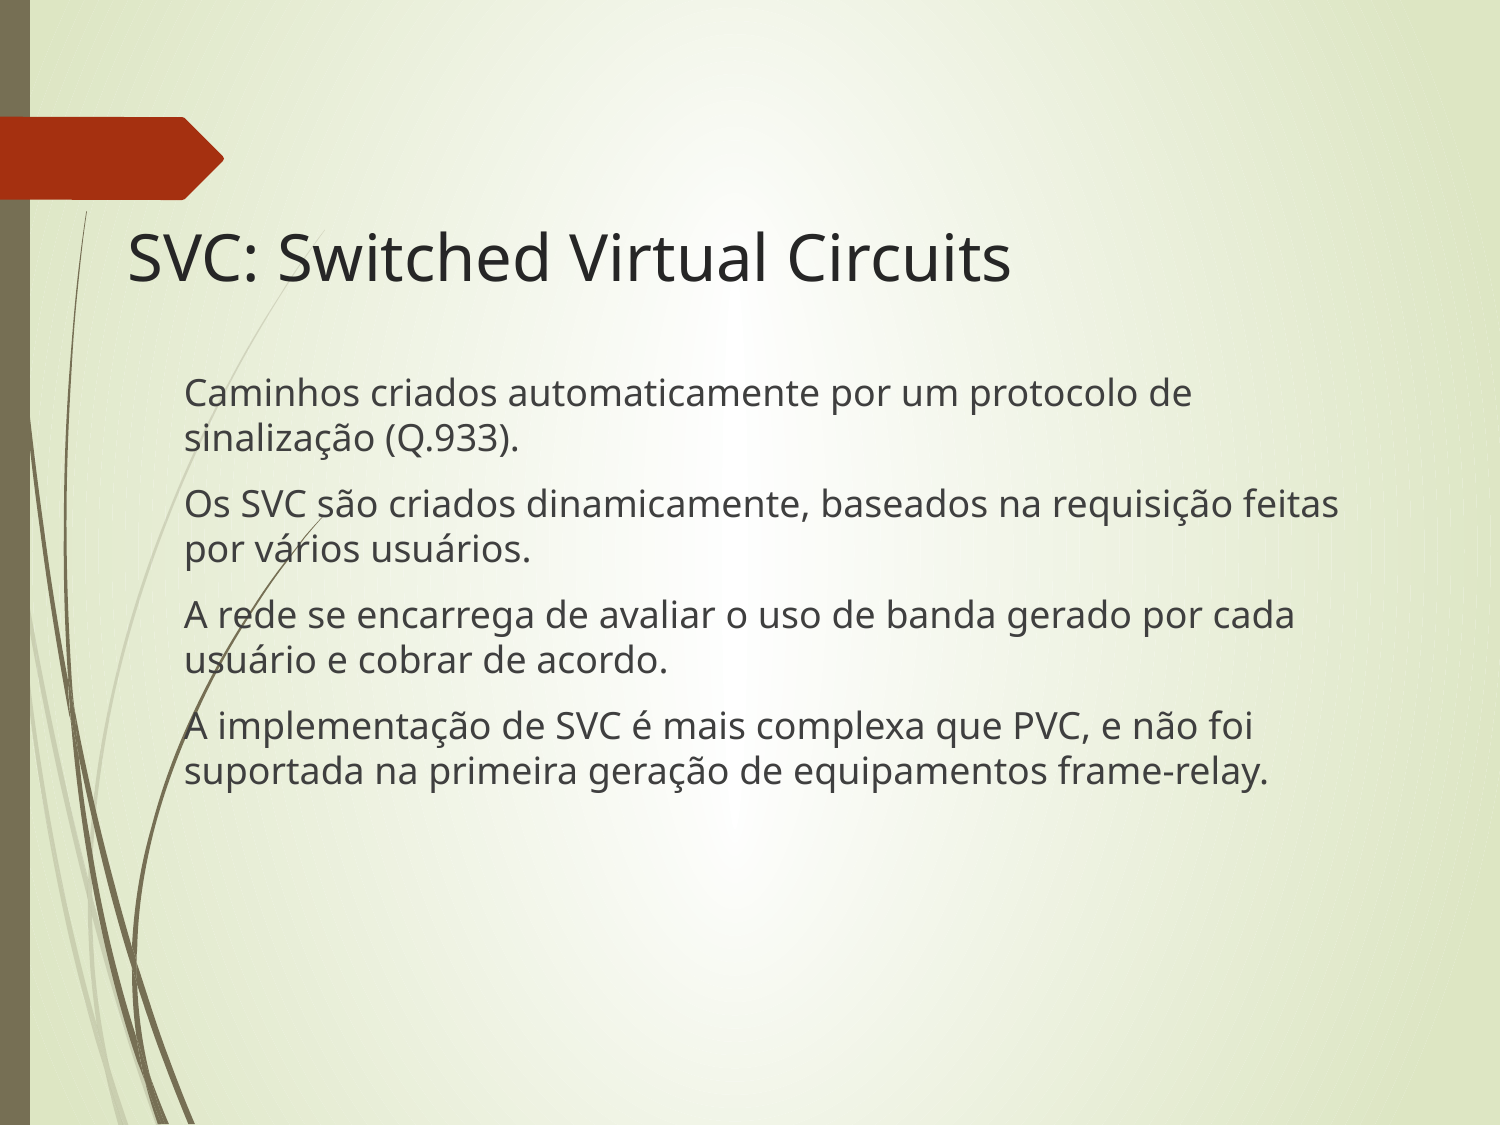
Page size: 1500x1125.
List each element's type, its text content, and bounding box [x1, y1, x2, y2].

title SVC: Switched Virtual Circuits [112, 208, 1387, 303]
list Caminhos criados automaticamente por um protocolo de sinalização (Q.933). Os SVC são criados dinamicamente, baseados na requisição feitas por vários usuários. A rede se encarrega de avaliar o uso de banda gerado por cada usuário e cobrar de acordo. A implementação de SVC é mais complexa que PVC, e não foi suportada na primeira geração de equipamentos frame-relay. [112, 361, 1387, 1000]
